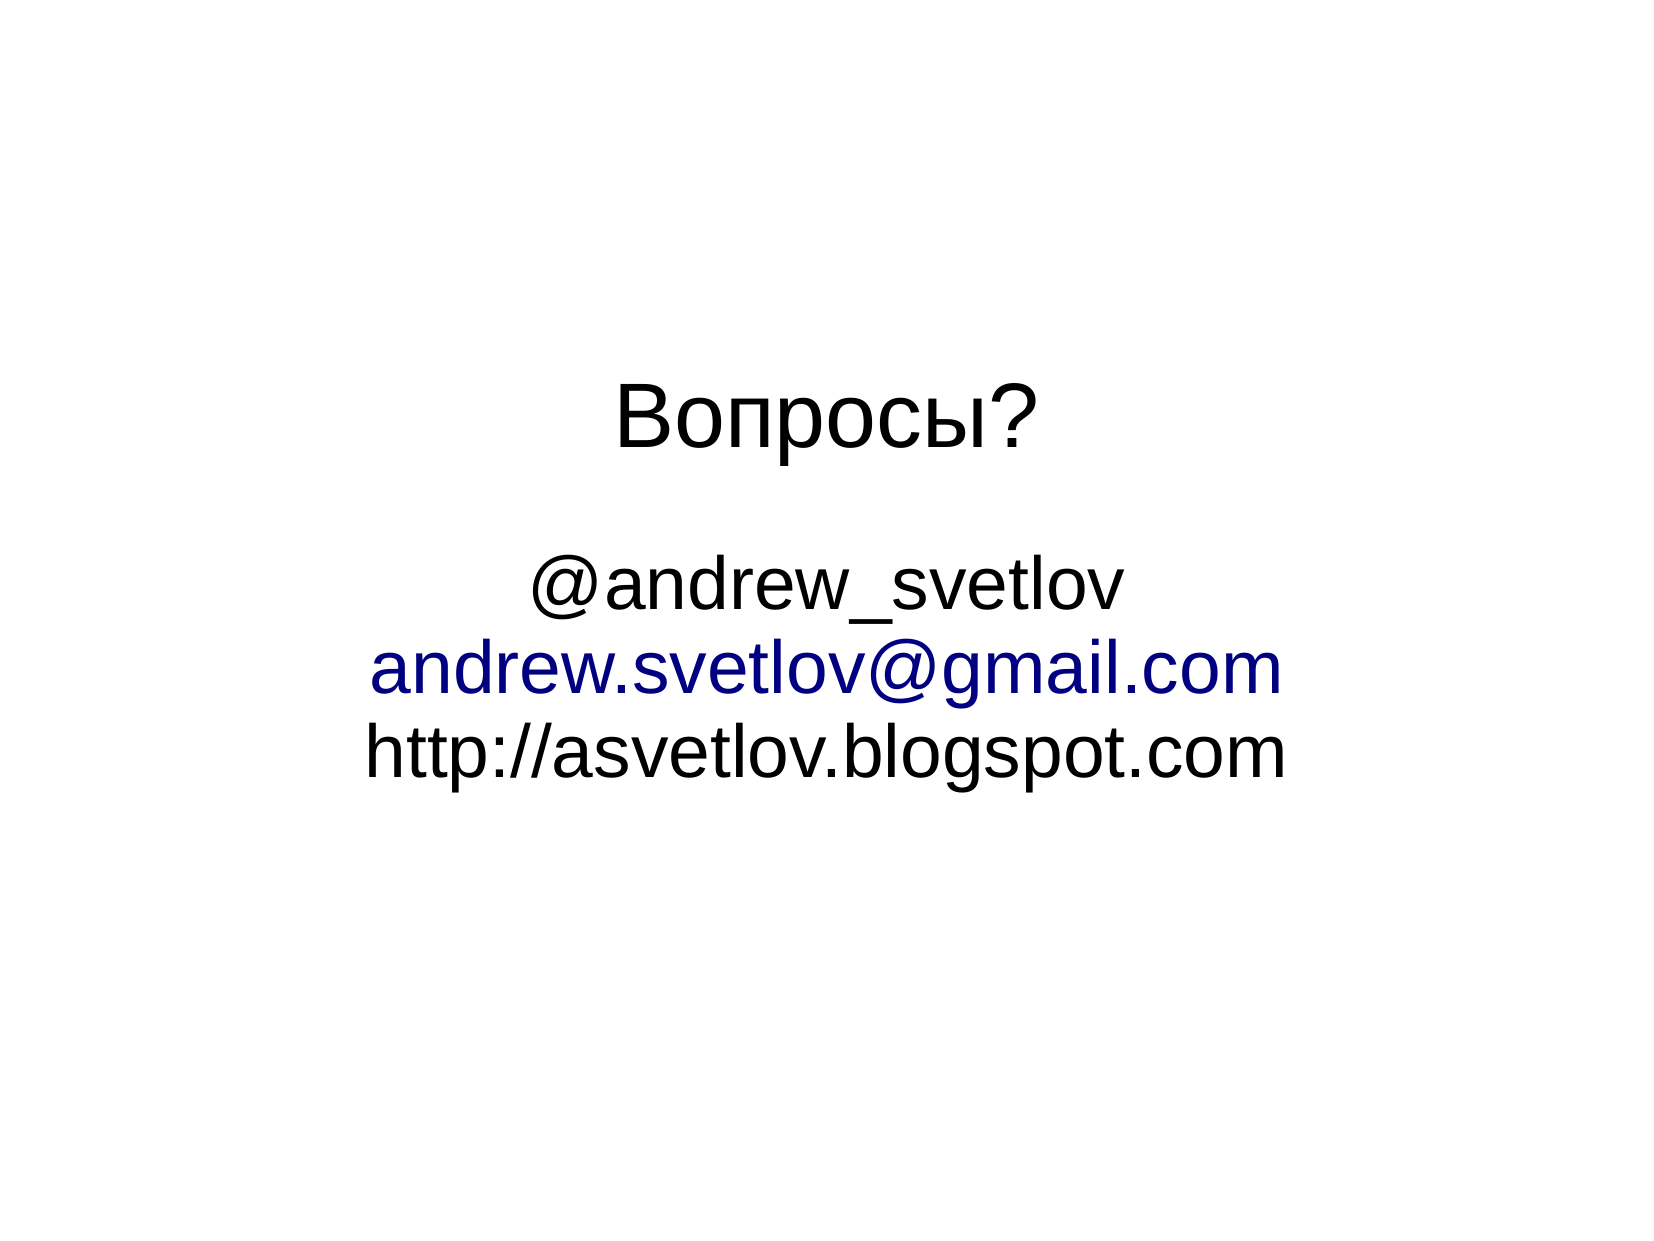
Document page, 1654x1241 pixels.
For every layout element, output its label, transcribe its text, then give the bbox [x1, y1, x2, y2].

subtitle Вопросы? @andrew_svetlov andrew.svetlov@gmail.com http://asvetlov.blogspot.com [82, 49, 1571, 1109]
